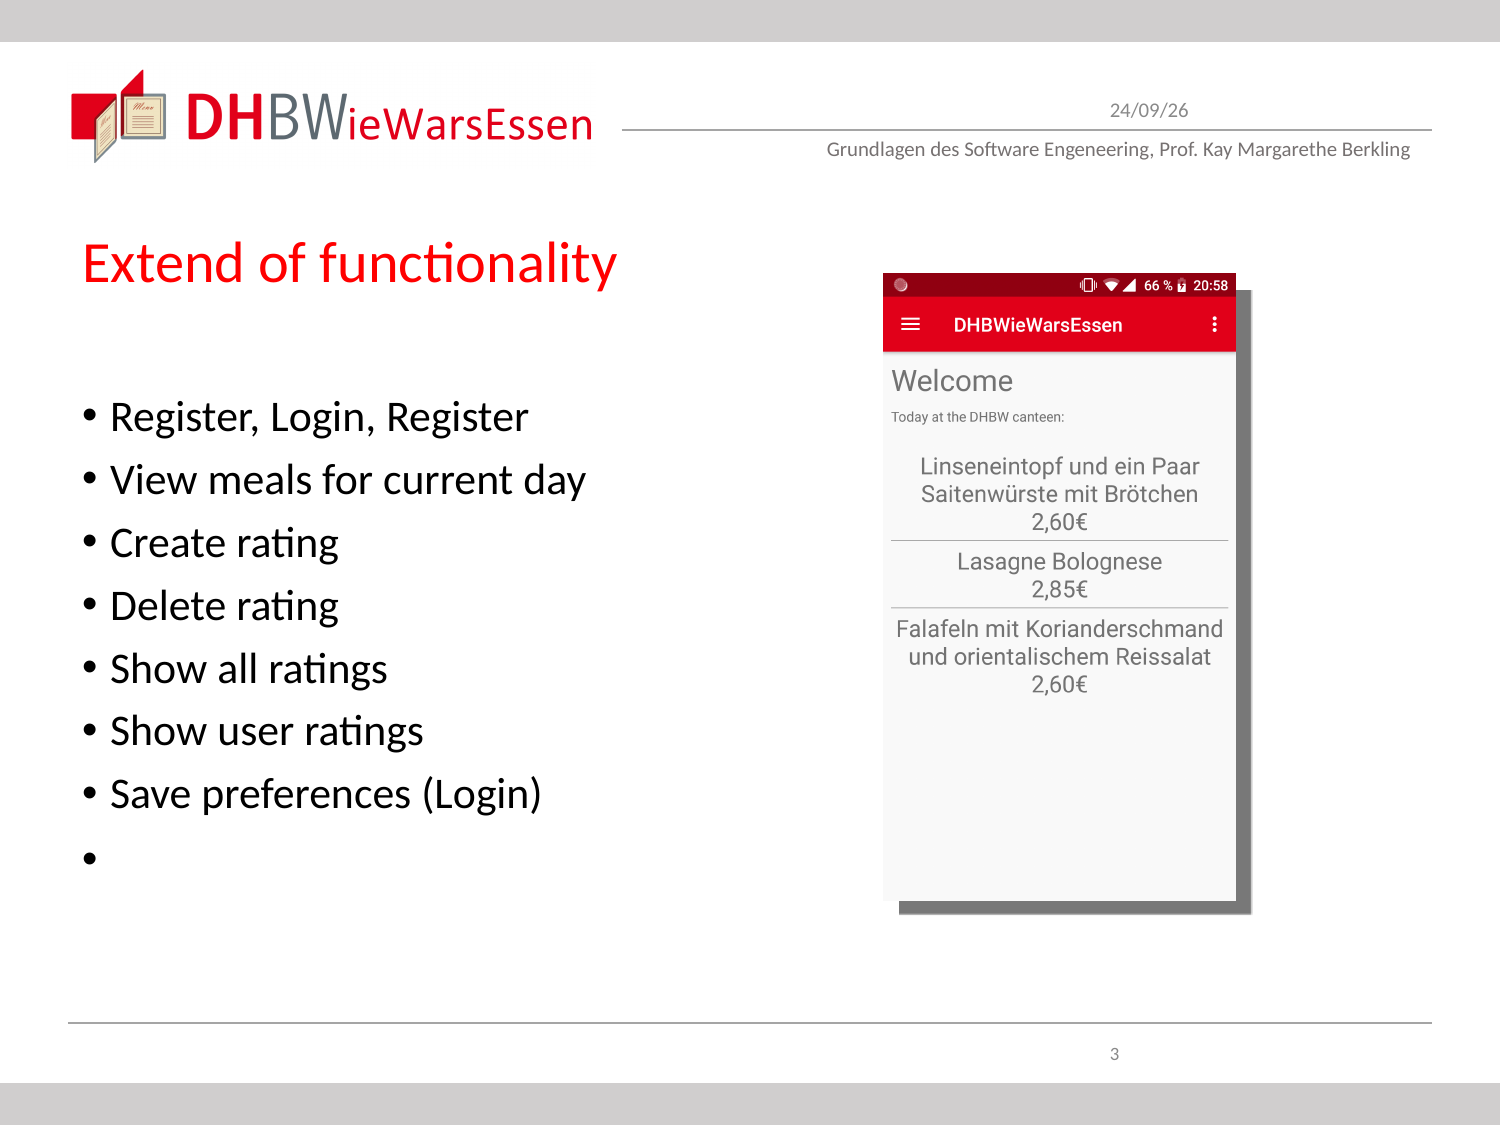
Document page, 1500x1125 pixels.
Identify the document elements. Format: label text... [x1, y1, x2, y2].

list Extend of functionality [67, 224, 1433, 344]
picture [883, 273, 1236, 901]
list Register, Login, Register View meals for current day Create rating Delete rating Show all ratings Show user ratings Save preferences (Login) [67, 386, 1433, 1002]
